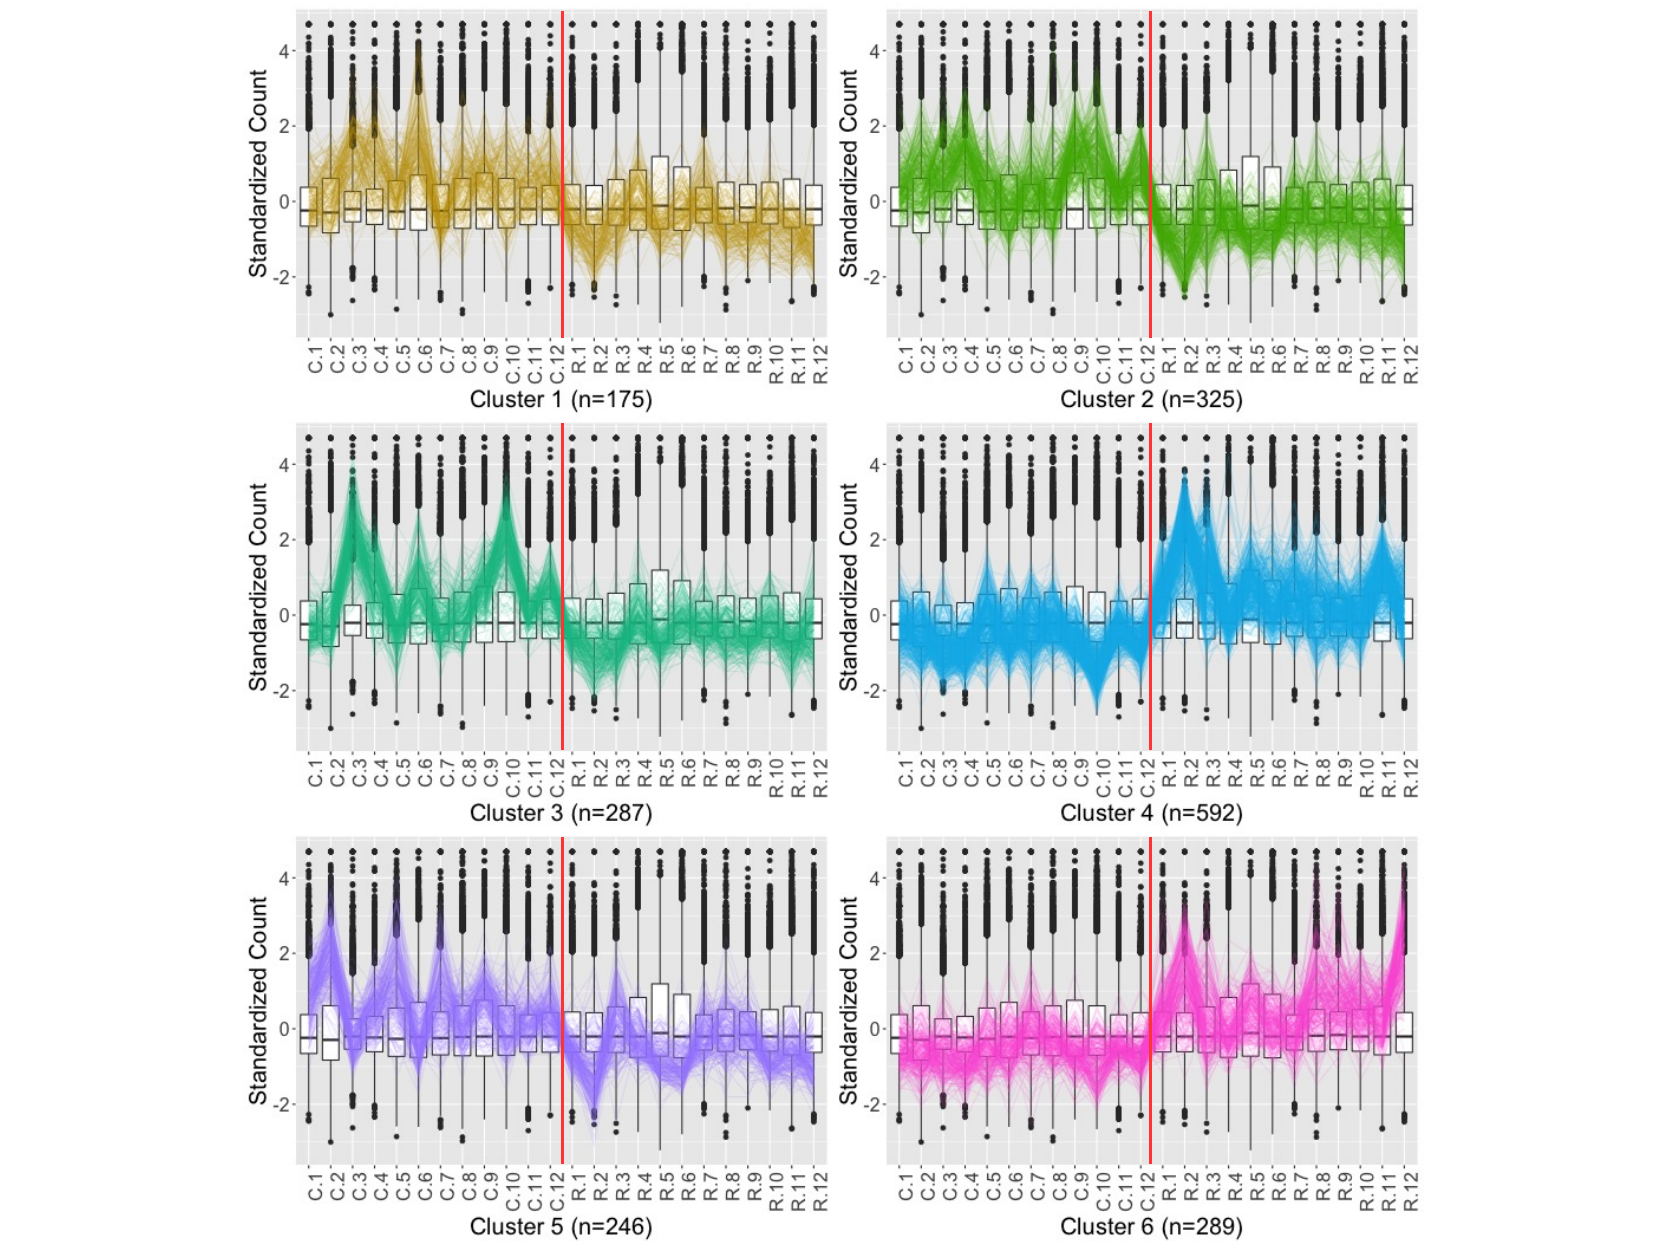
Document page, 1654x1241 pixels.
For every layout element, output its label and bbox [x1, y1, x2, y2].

picture [243, 3, 1424, 1241]
